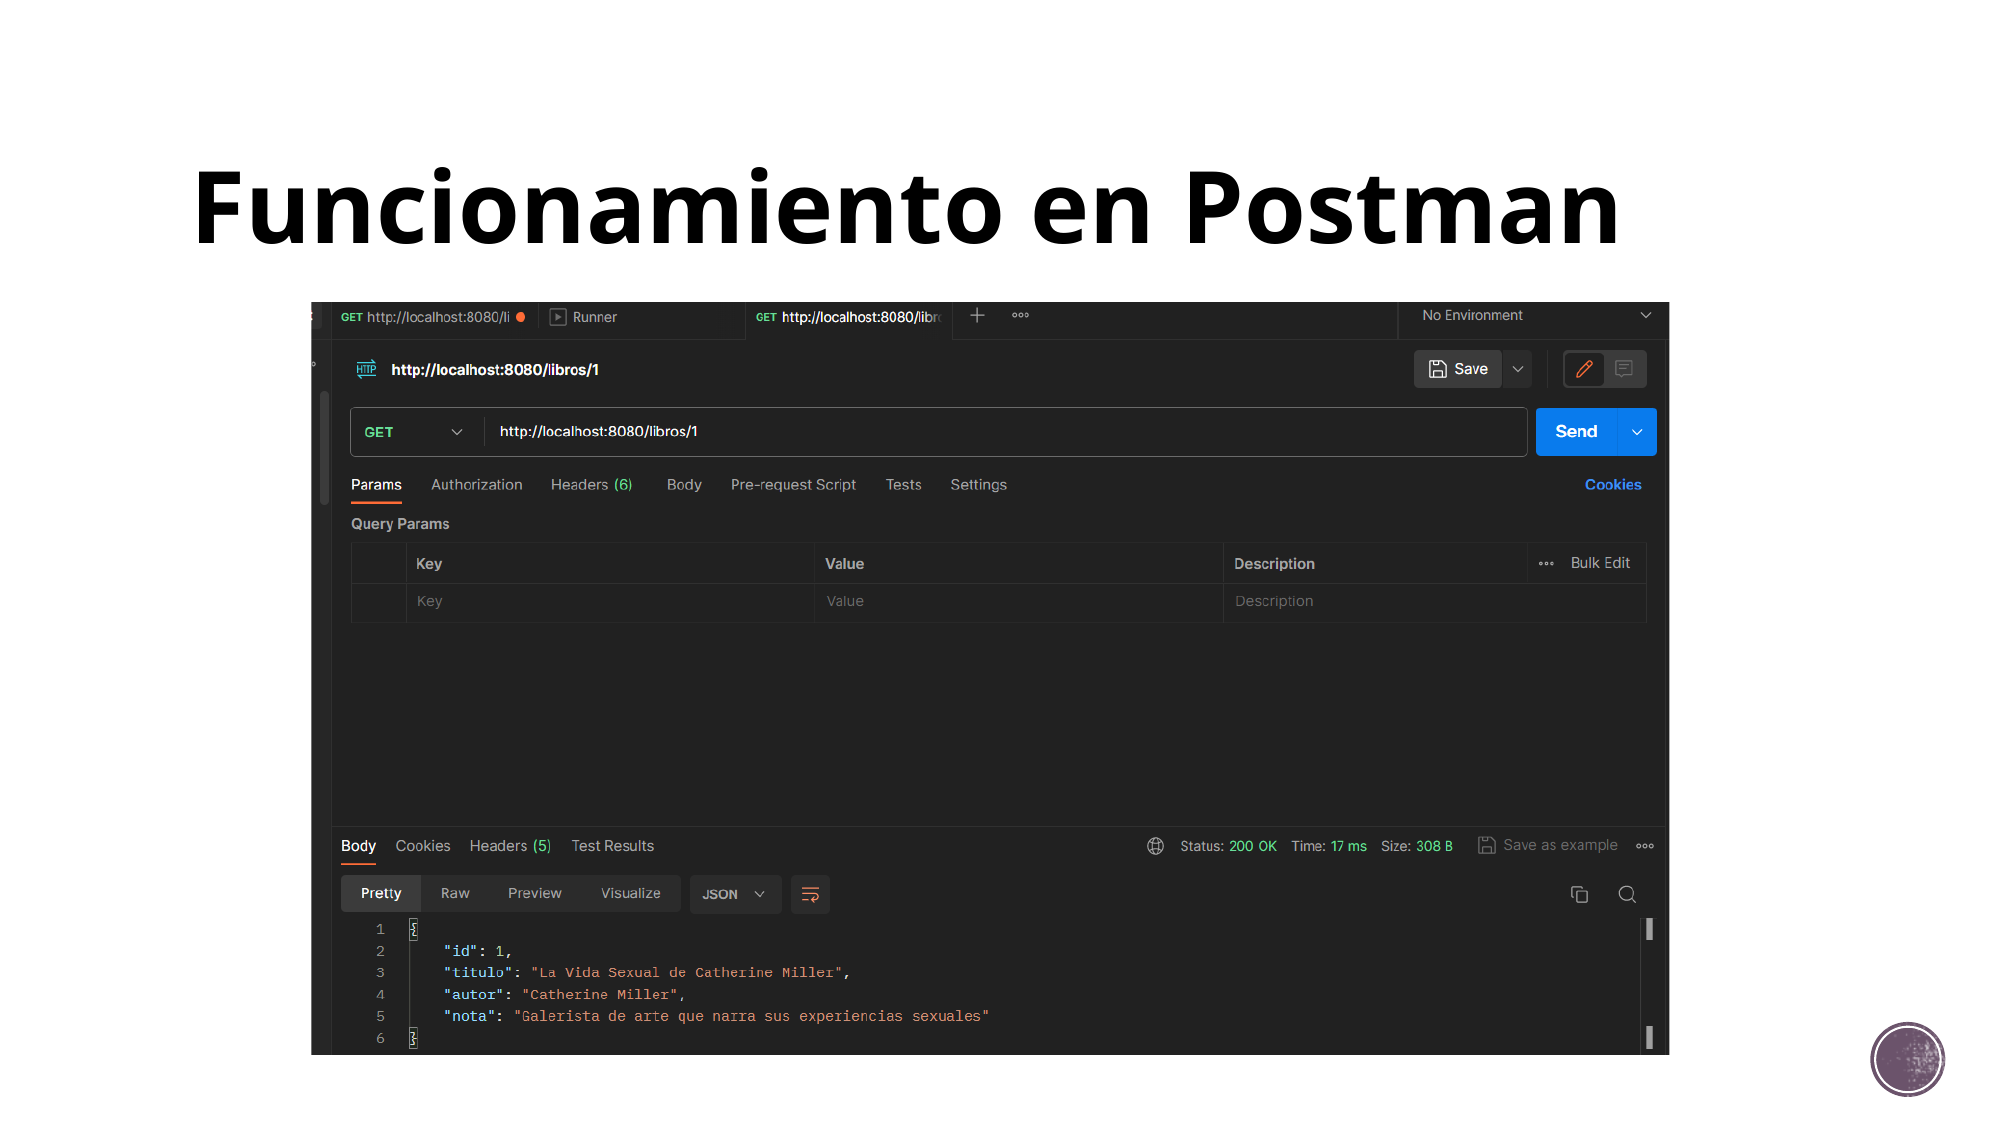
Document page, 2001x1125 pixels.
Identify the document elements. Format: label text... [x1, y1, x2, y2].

title Funcionamiento en Postman [175, 79, 1826, 344]
picture [311, 302, 1670, 1055]
